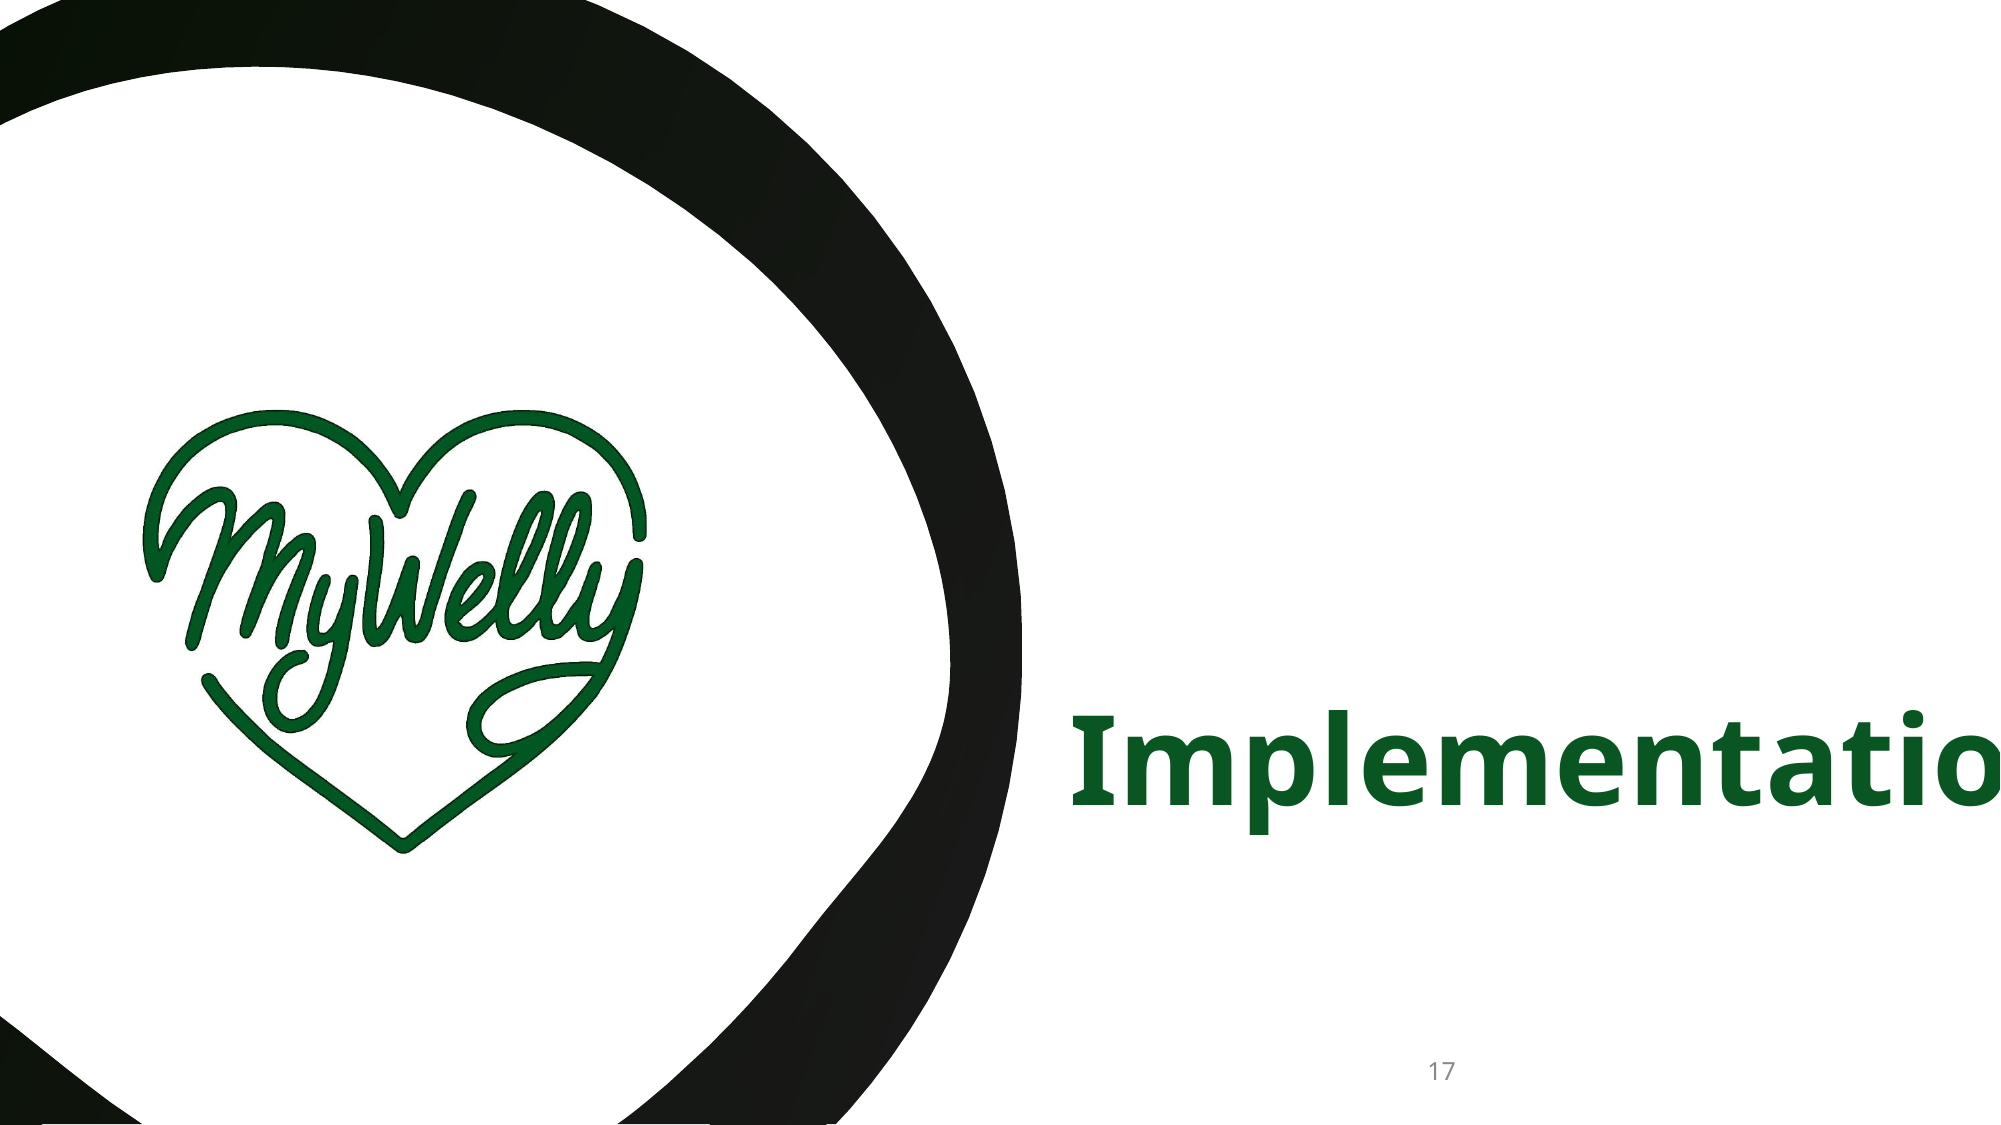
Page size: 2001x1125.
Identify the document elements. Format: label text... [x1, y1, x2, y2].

text_box [0, 0, 2000, 1125]
picture [55, 297, 736, 978]
text_box Implementation [989, 527, 2000, 912]
